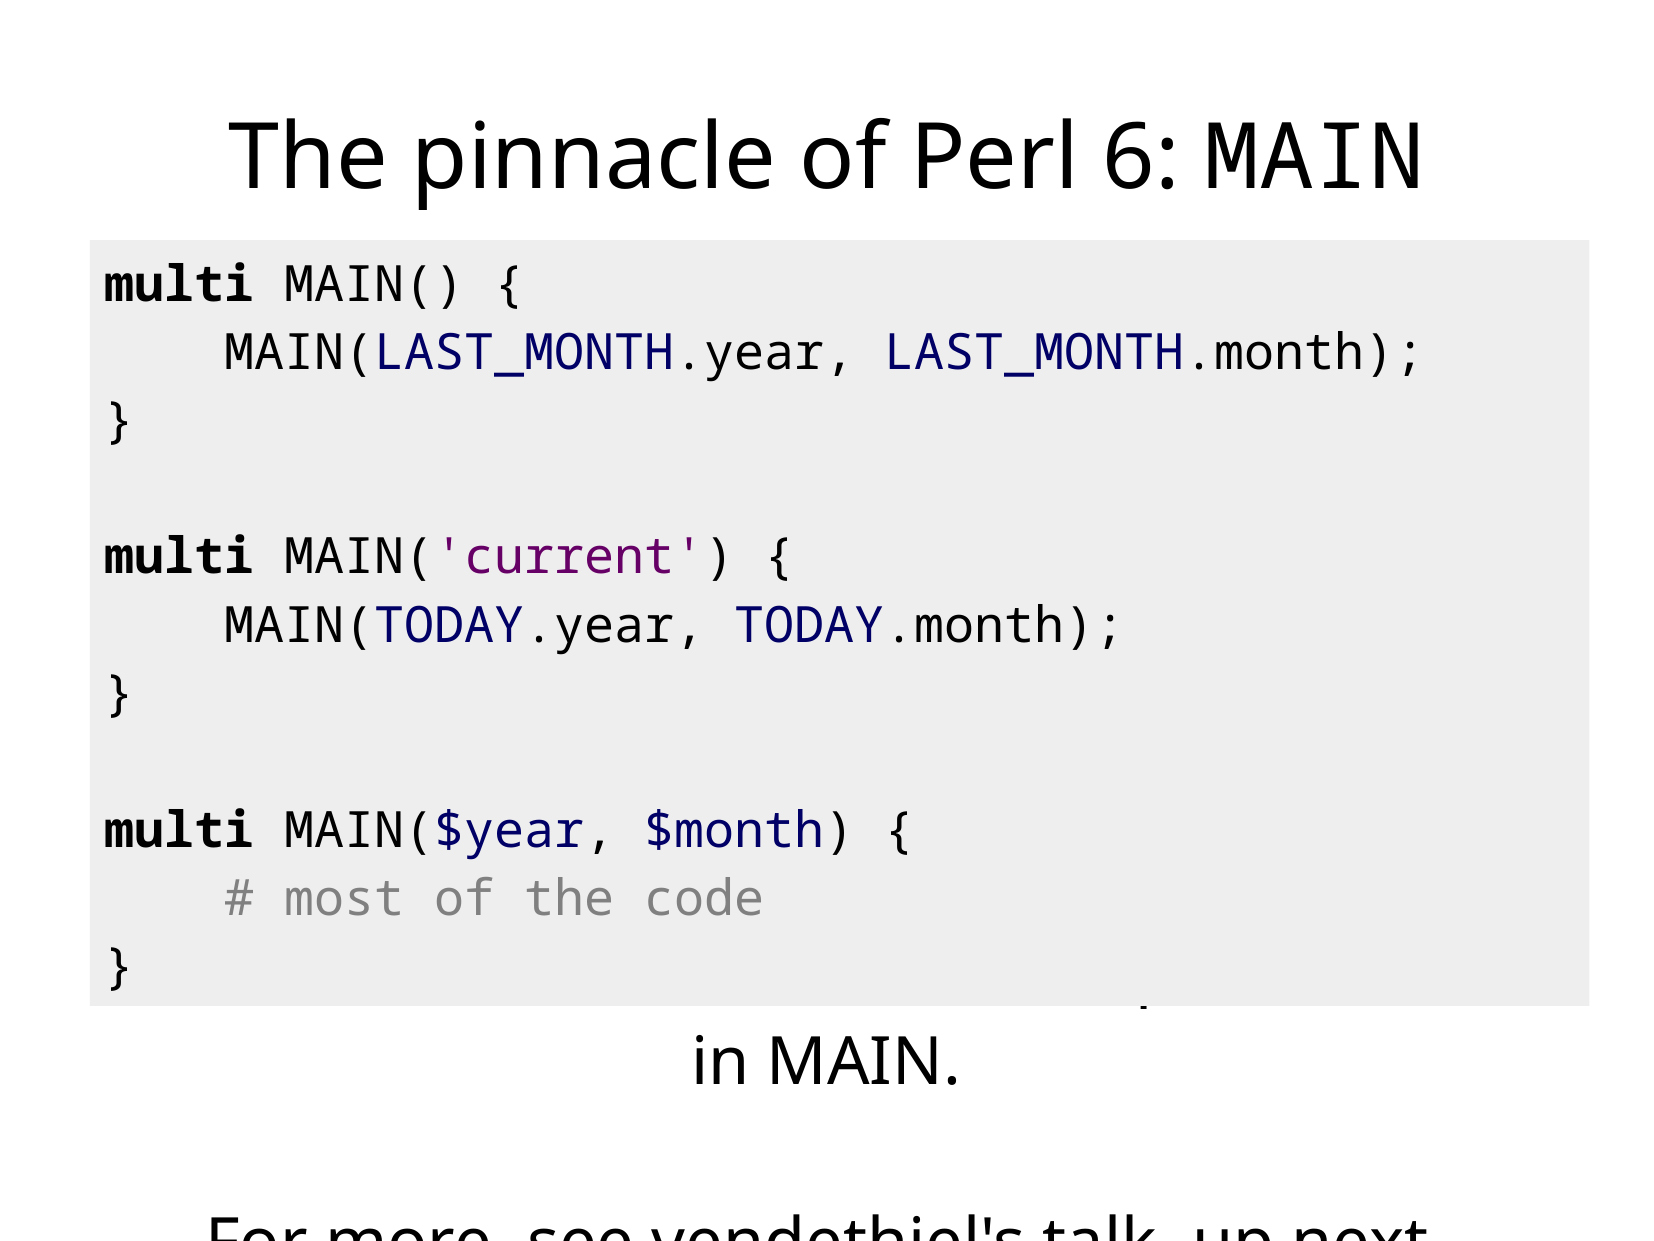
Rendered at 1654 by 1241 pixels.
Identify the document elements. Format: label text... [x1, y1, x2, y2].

title The pinnacle of Perl 6: MAIN [82, 49, 1571, 162]
text_box multi MAIN() { MAIN(LAST_MONTH.year, LAST_MONTH.month); } multi MAIN('current') { MAIN(TODAY.year, TODAY.month); } multi MAIN($year, $month) { # most of the code } [89, 240, 1590, 806]
subtitle Many excellent Perl 6 features (types, multi subs) meet and blend into a completed whole in MAIN. For more, see vendethiel's talk, up next. [82, 162, 1571, 1138]
